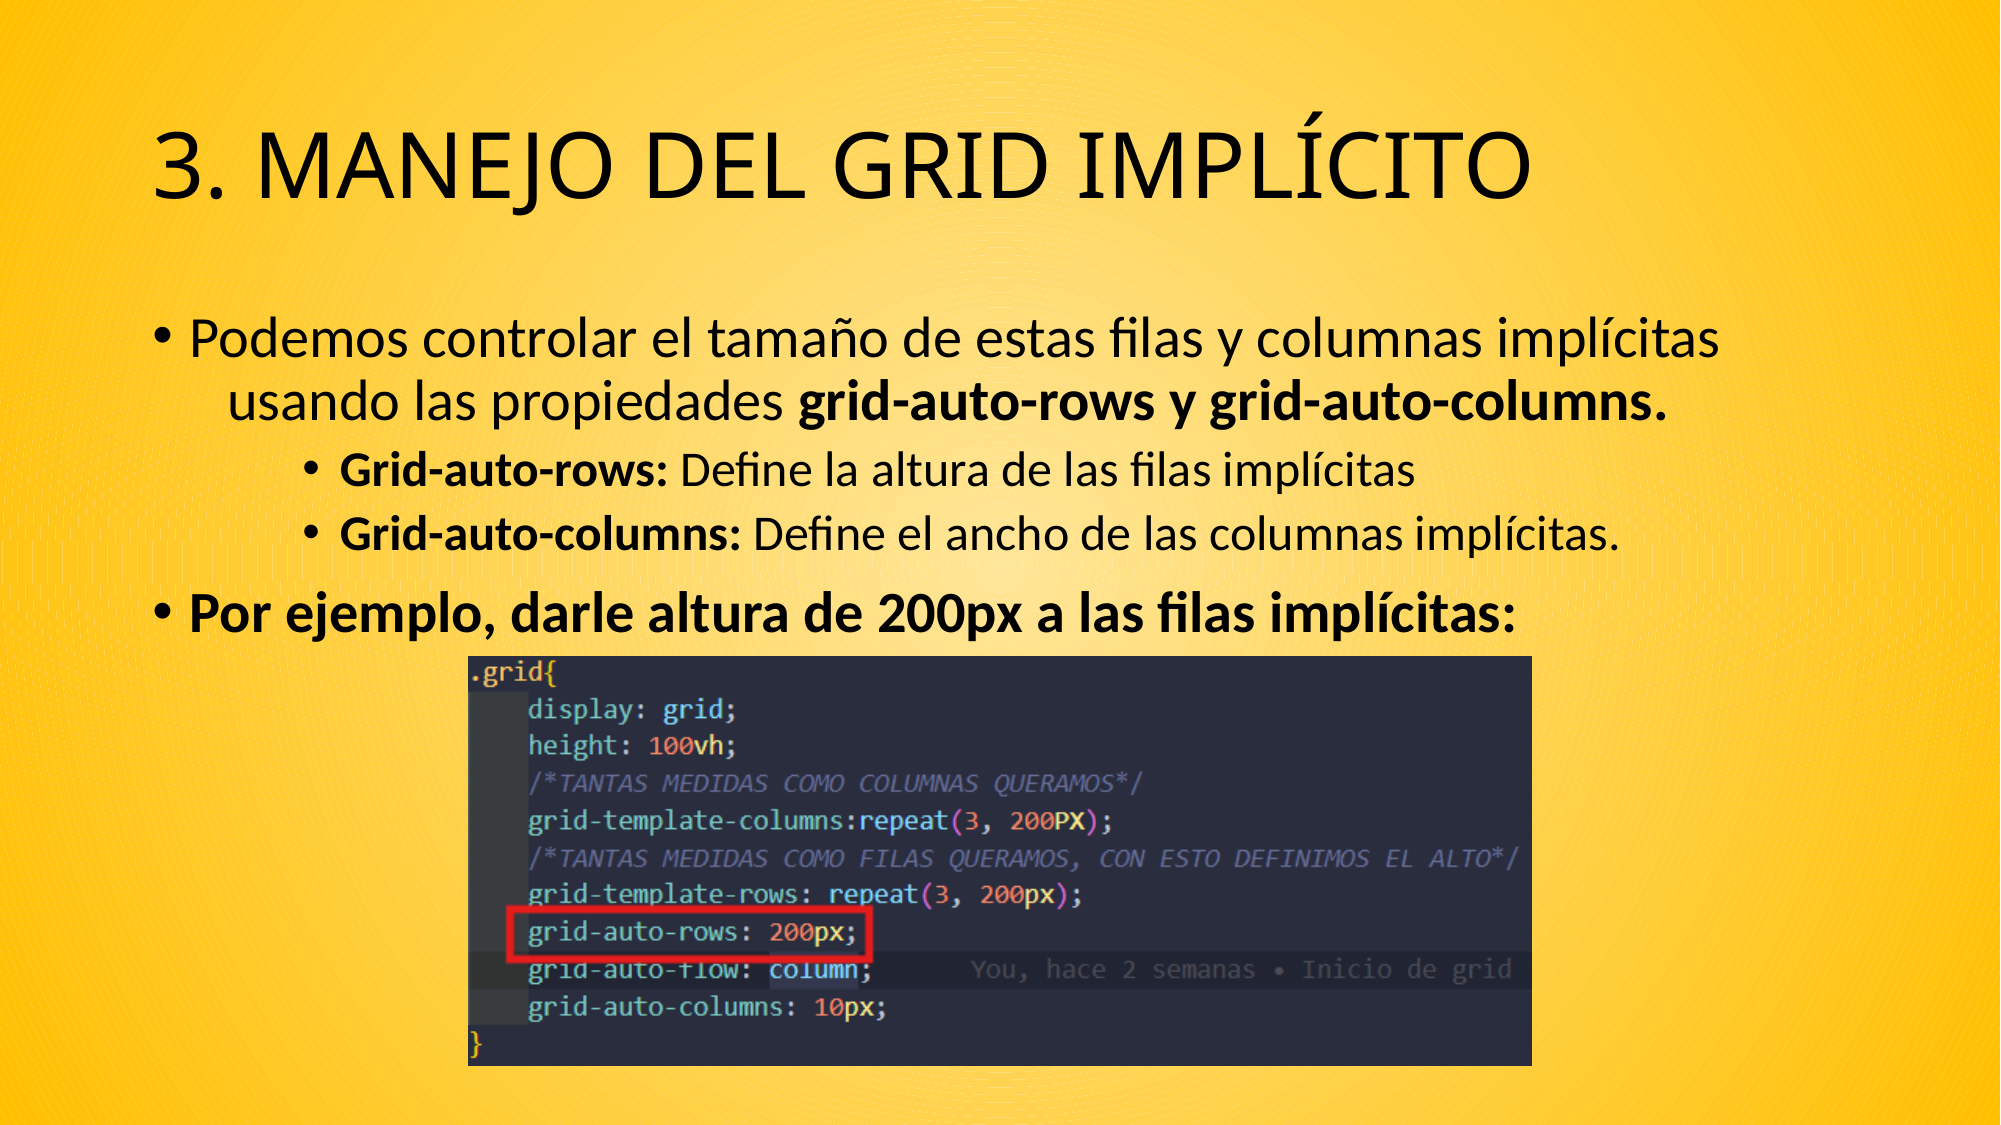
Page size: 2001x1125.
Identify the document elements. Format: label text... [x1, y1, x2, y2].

list Podemos controlar el tamaño de estas filas y columnas implícitas usando las propiedades grid-auto-rows y grid-auto-columns. Grid-auto-rows: Define la altura de las filas implícitas Grid-auto-columns: Define el ancho de las columnas implícitas. Por ejemplo, darle altura de 200px a las filas implícitas: [137, 299, 1863, 1014]
picture [468, 656, 1532, 1066]
title 3. MANEJO DEL GRID IMPLÍCITO [137, 59, 1863, 278]
